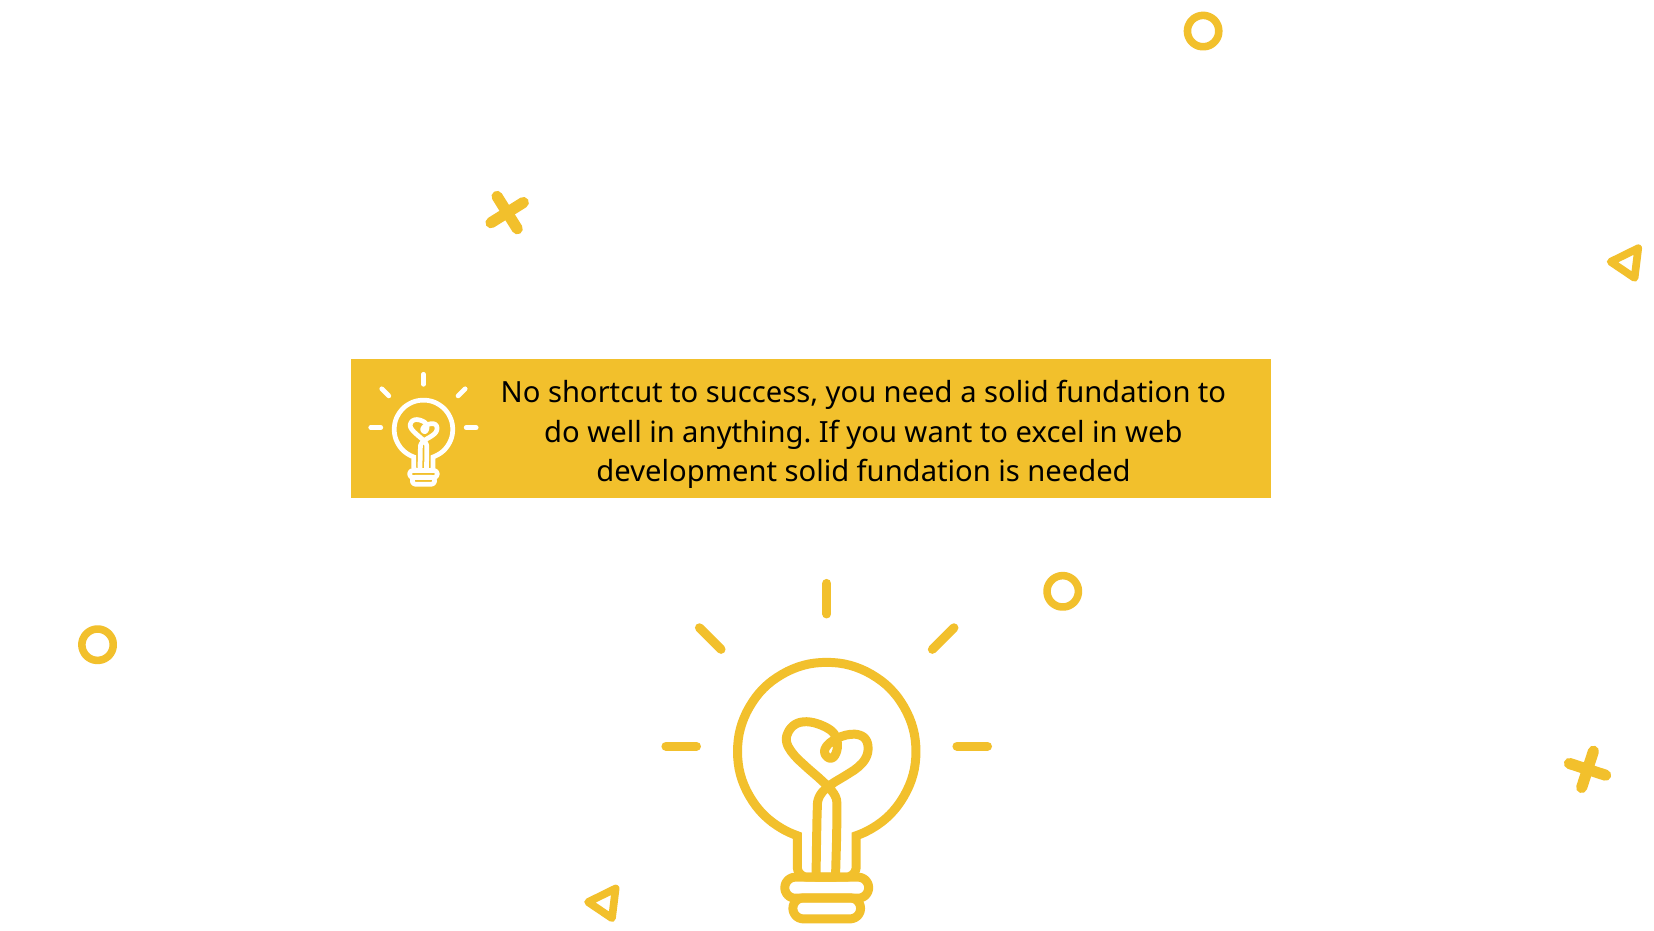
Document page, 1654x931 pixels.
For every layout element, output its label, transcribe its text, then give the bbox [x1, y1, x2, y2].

text_box No shortcut to success, you need a solid fundation to do well in anything. If you want to excel in web development solid fundation is needed [487, 339, 1241, 523]
